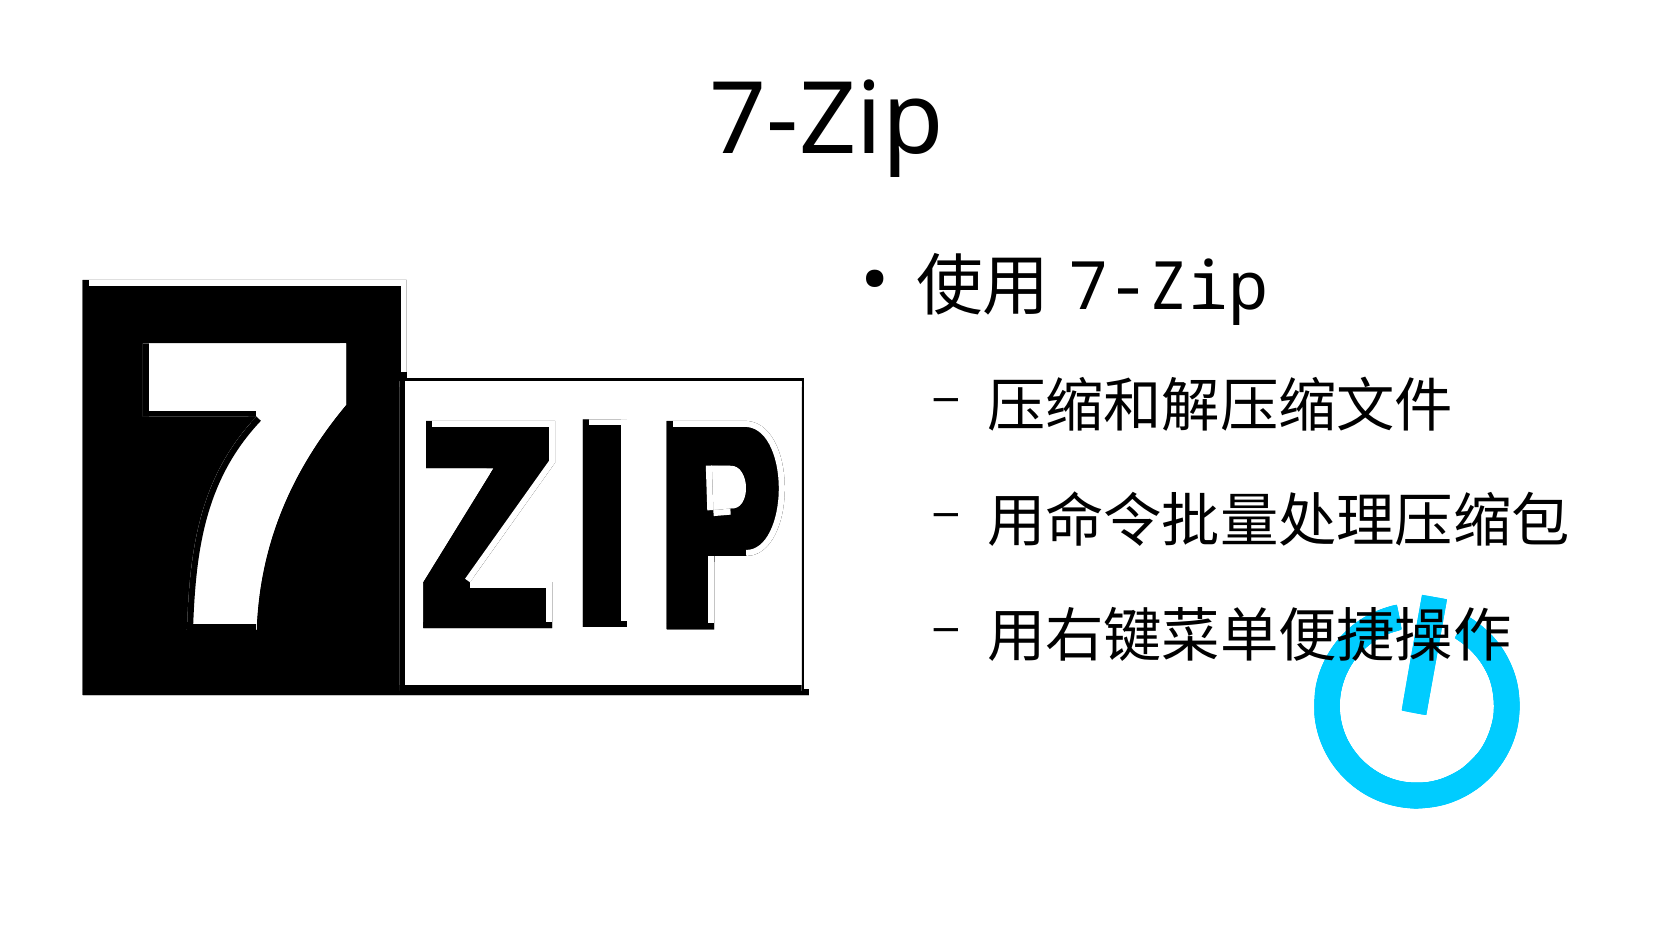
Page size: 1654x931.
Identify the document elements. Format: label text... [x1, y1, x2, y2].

picture [82, 279, 809, 696]
list 使用7-Zip 压缩和解压缩文件 用命令批量处理压缩包 用右键菜单便捷操作 [845, 217, 1572, 758]
title 7-Zip [82, 37, 1571, 193]
